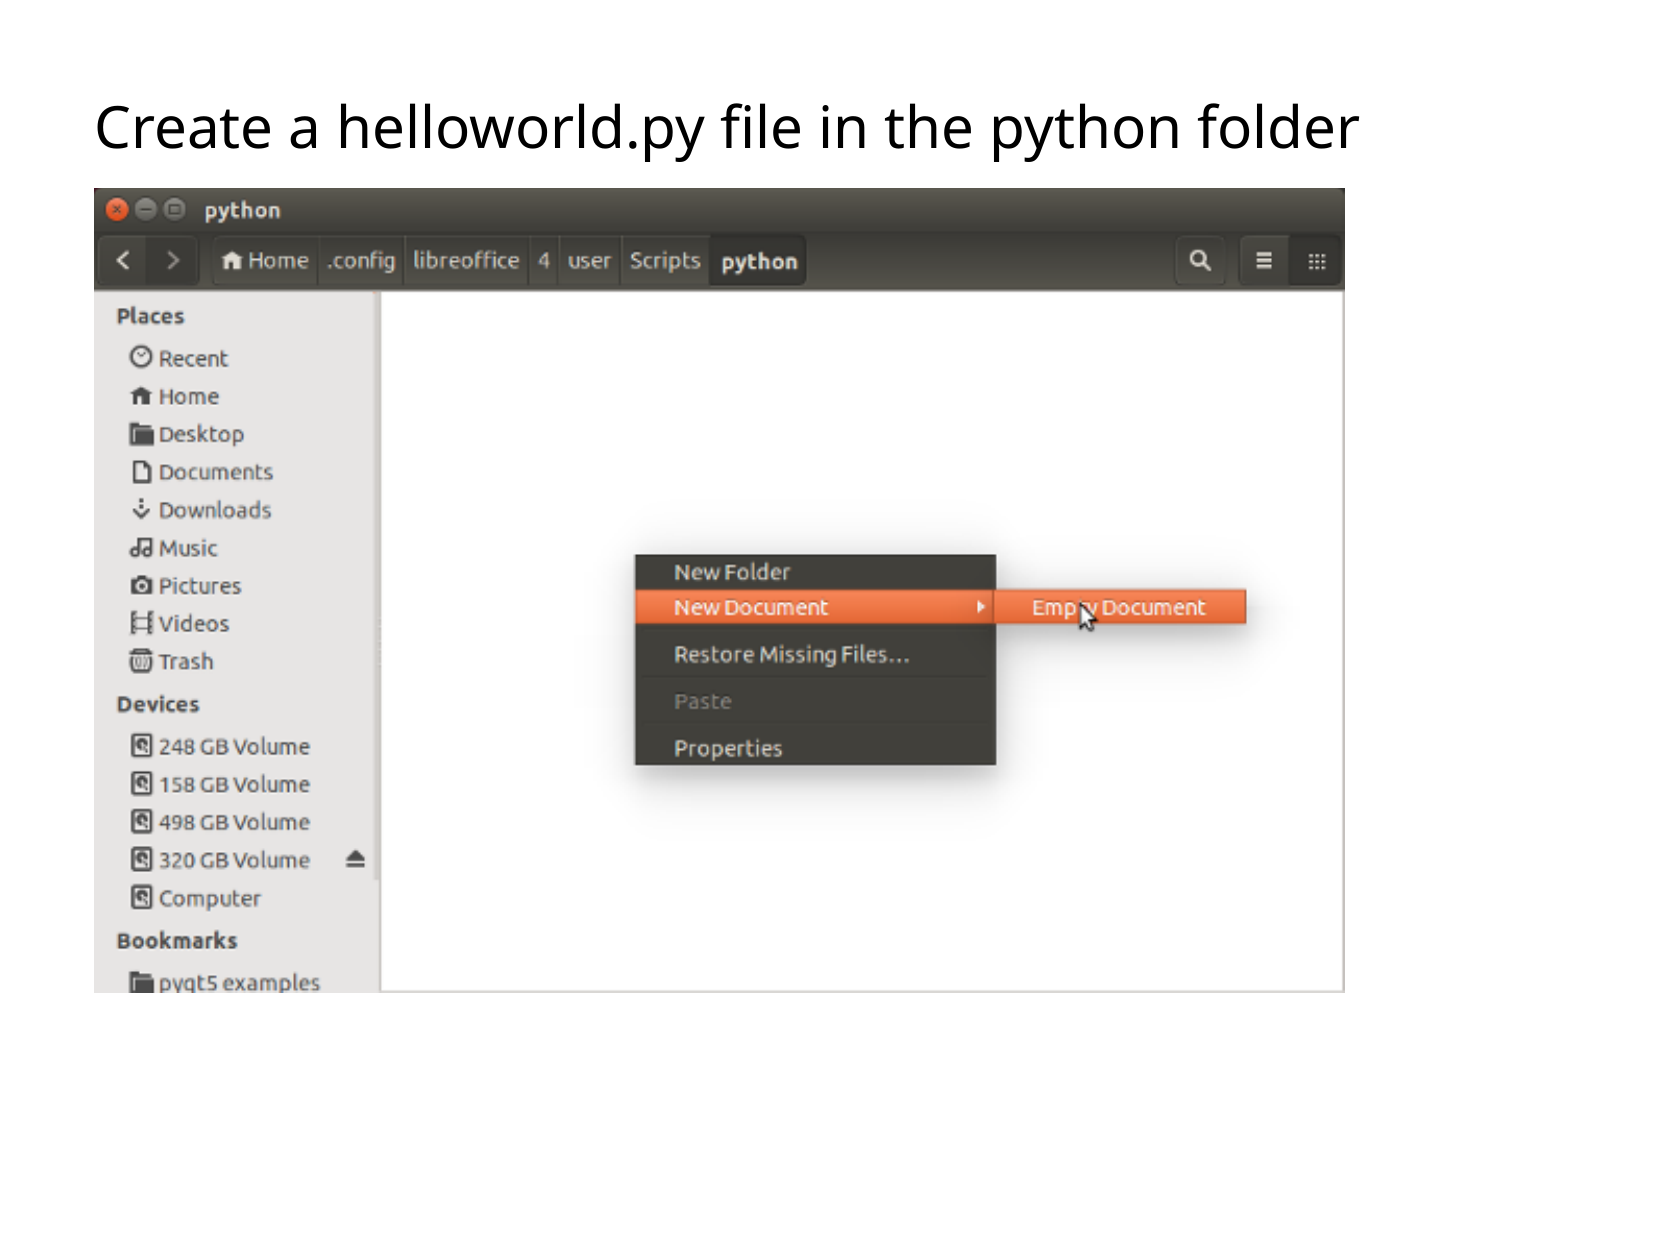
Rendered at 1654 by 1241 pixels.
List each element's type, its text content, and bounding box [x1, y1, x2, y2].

picture [94, 188, 1345, 993]
title Create a helloworld.py file in the python folder [94, 72, 1560, 180]
